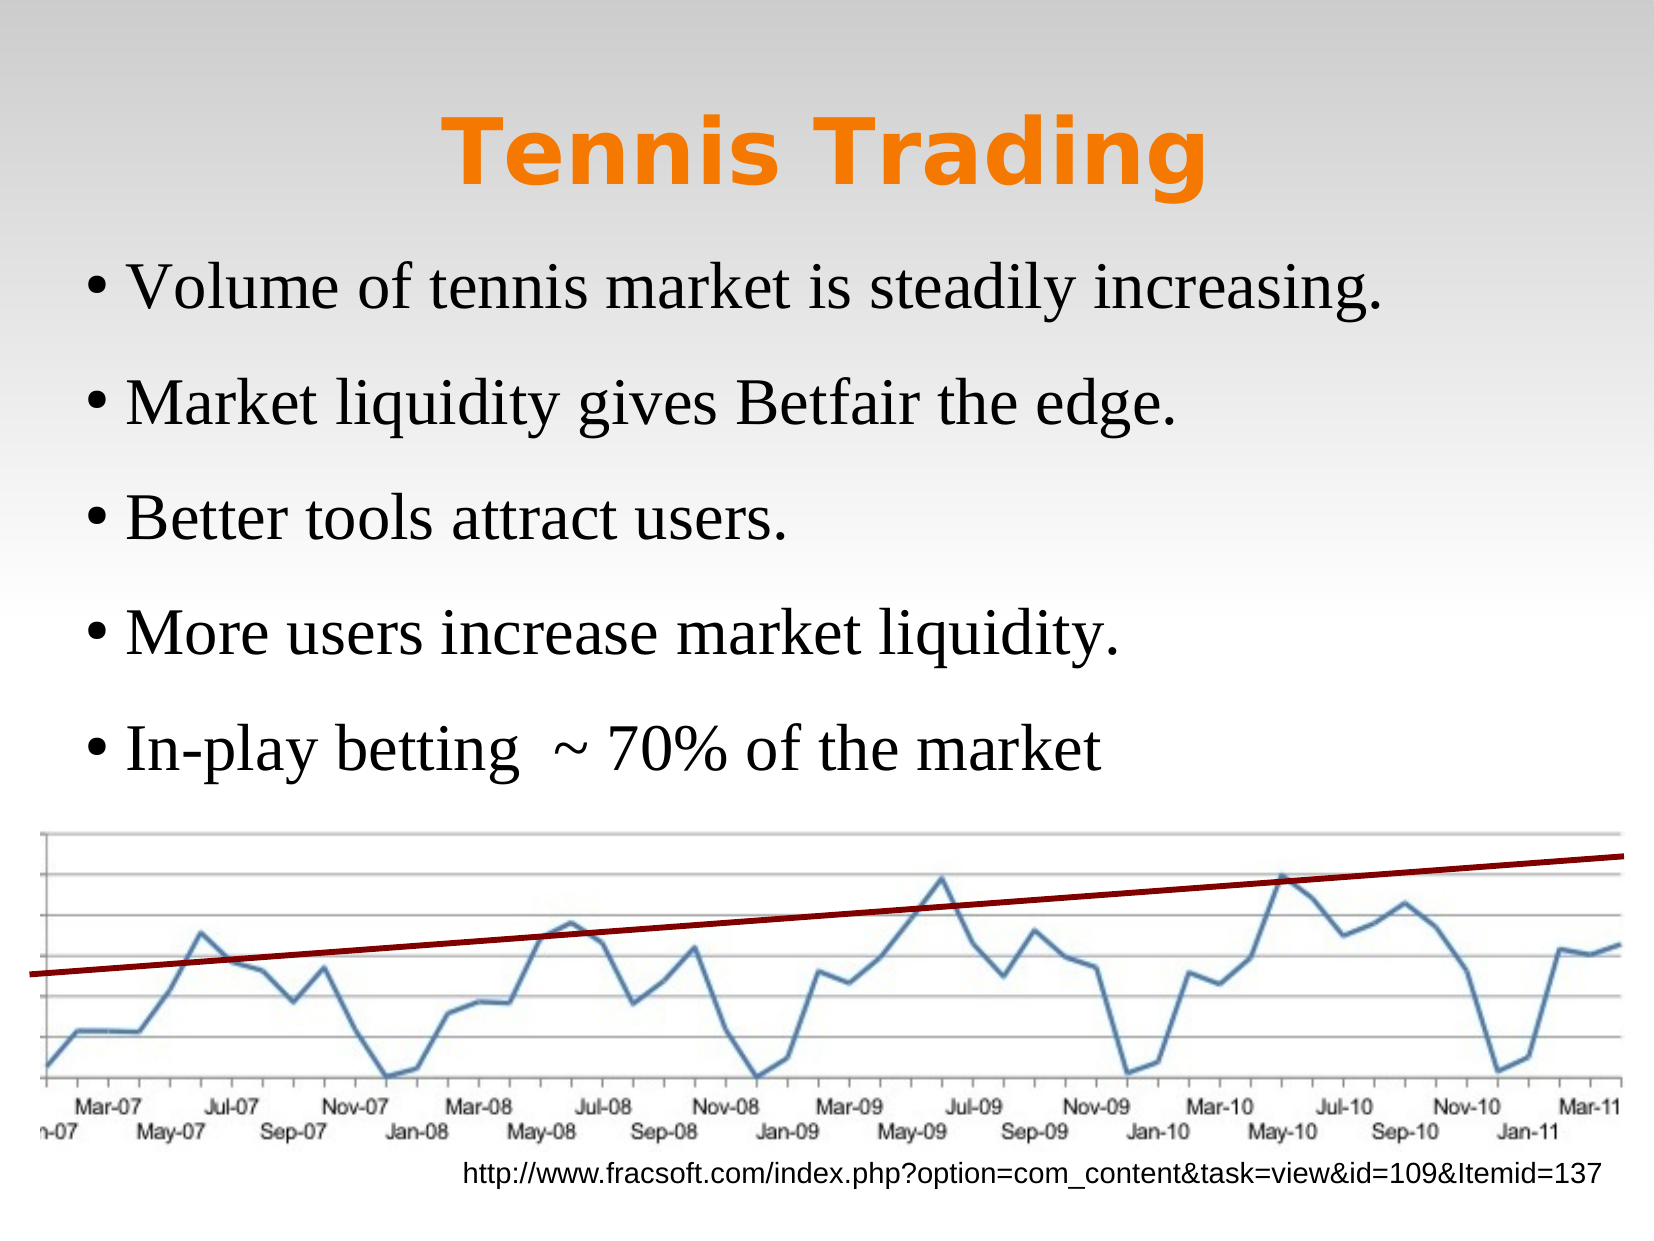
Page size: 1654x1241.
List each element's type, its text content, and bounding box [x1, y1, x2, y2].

picture [40, 860, 1625, 1152]
text_box http://www.fracsoft.com/index.php?option=com_content&task=view&id=109&Itemid=137 [53, 1150, 1619, 1198]
picture [40, 826, 1625, 970]
title Tennis Trading [82, 49, 1571, 257]
list Volume of tennis market is steadily increasing. Market liquidity gives Betfair the edge. Better tools attract users. More users increase market liquidity. In-play betting ~ 70% of the market [85, 249, 1574, 819]
